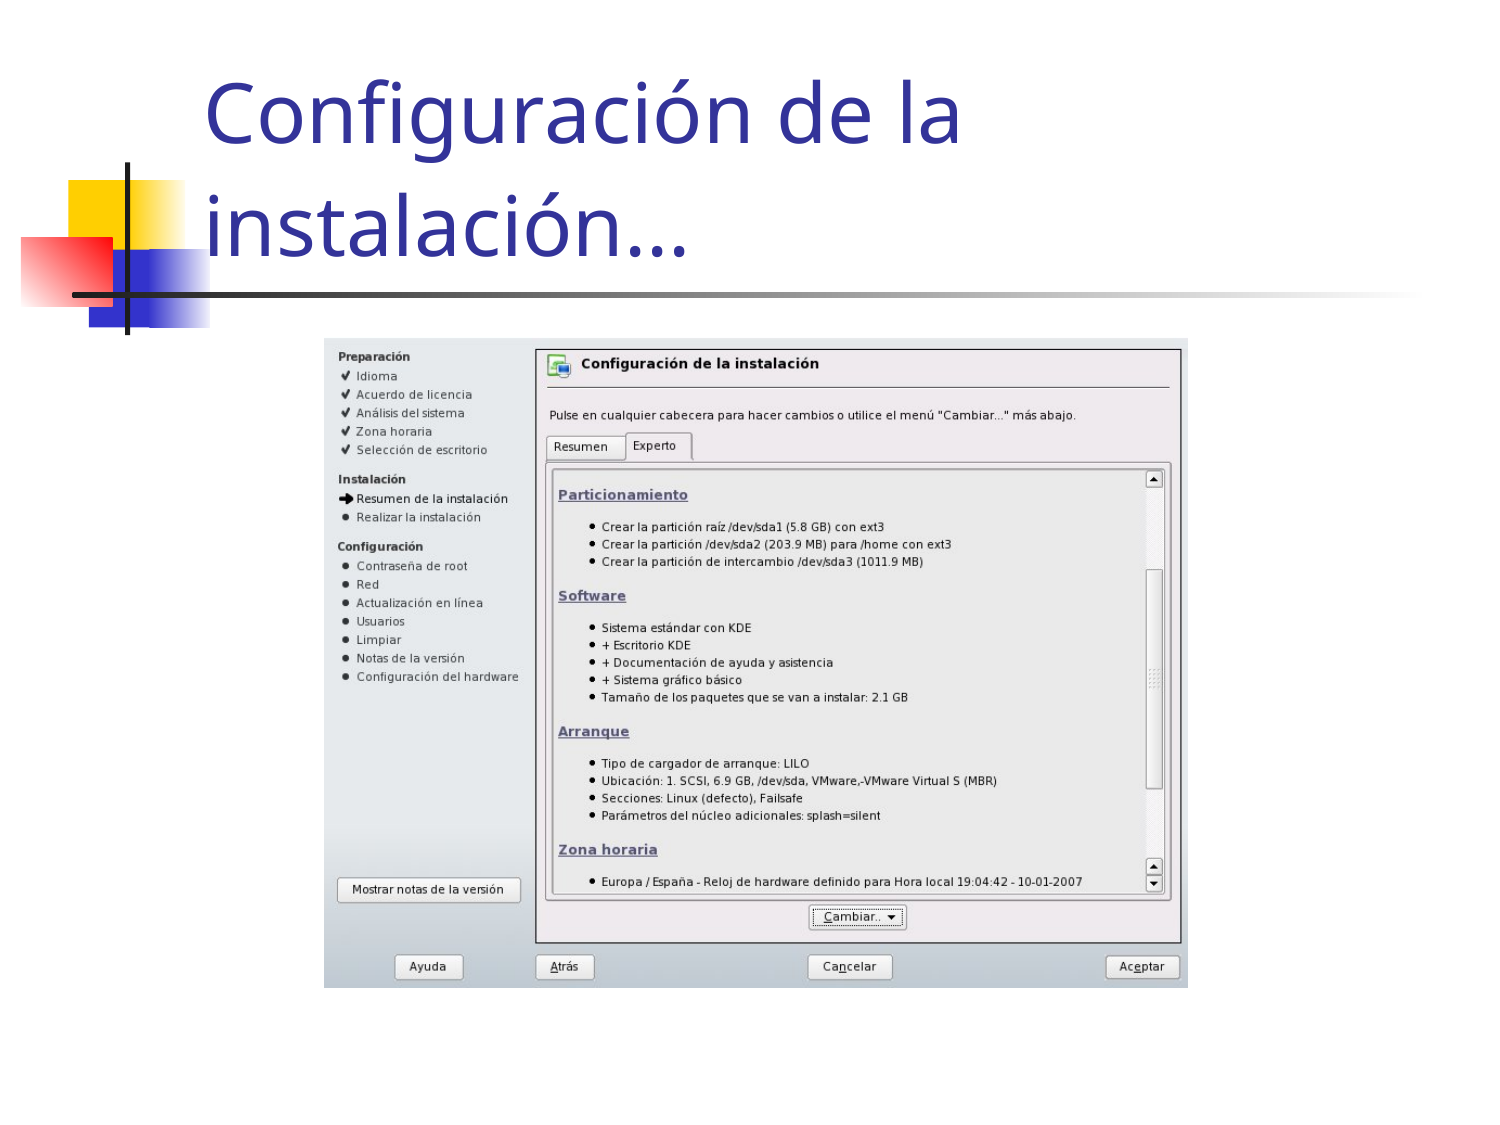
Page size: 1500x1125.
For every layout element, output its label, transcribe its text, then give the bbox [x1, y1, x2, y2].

title Configuración de la instalación... [188, 101, 1468, 289]
picture [324, 337, 1188, 988]
